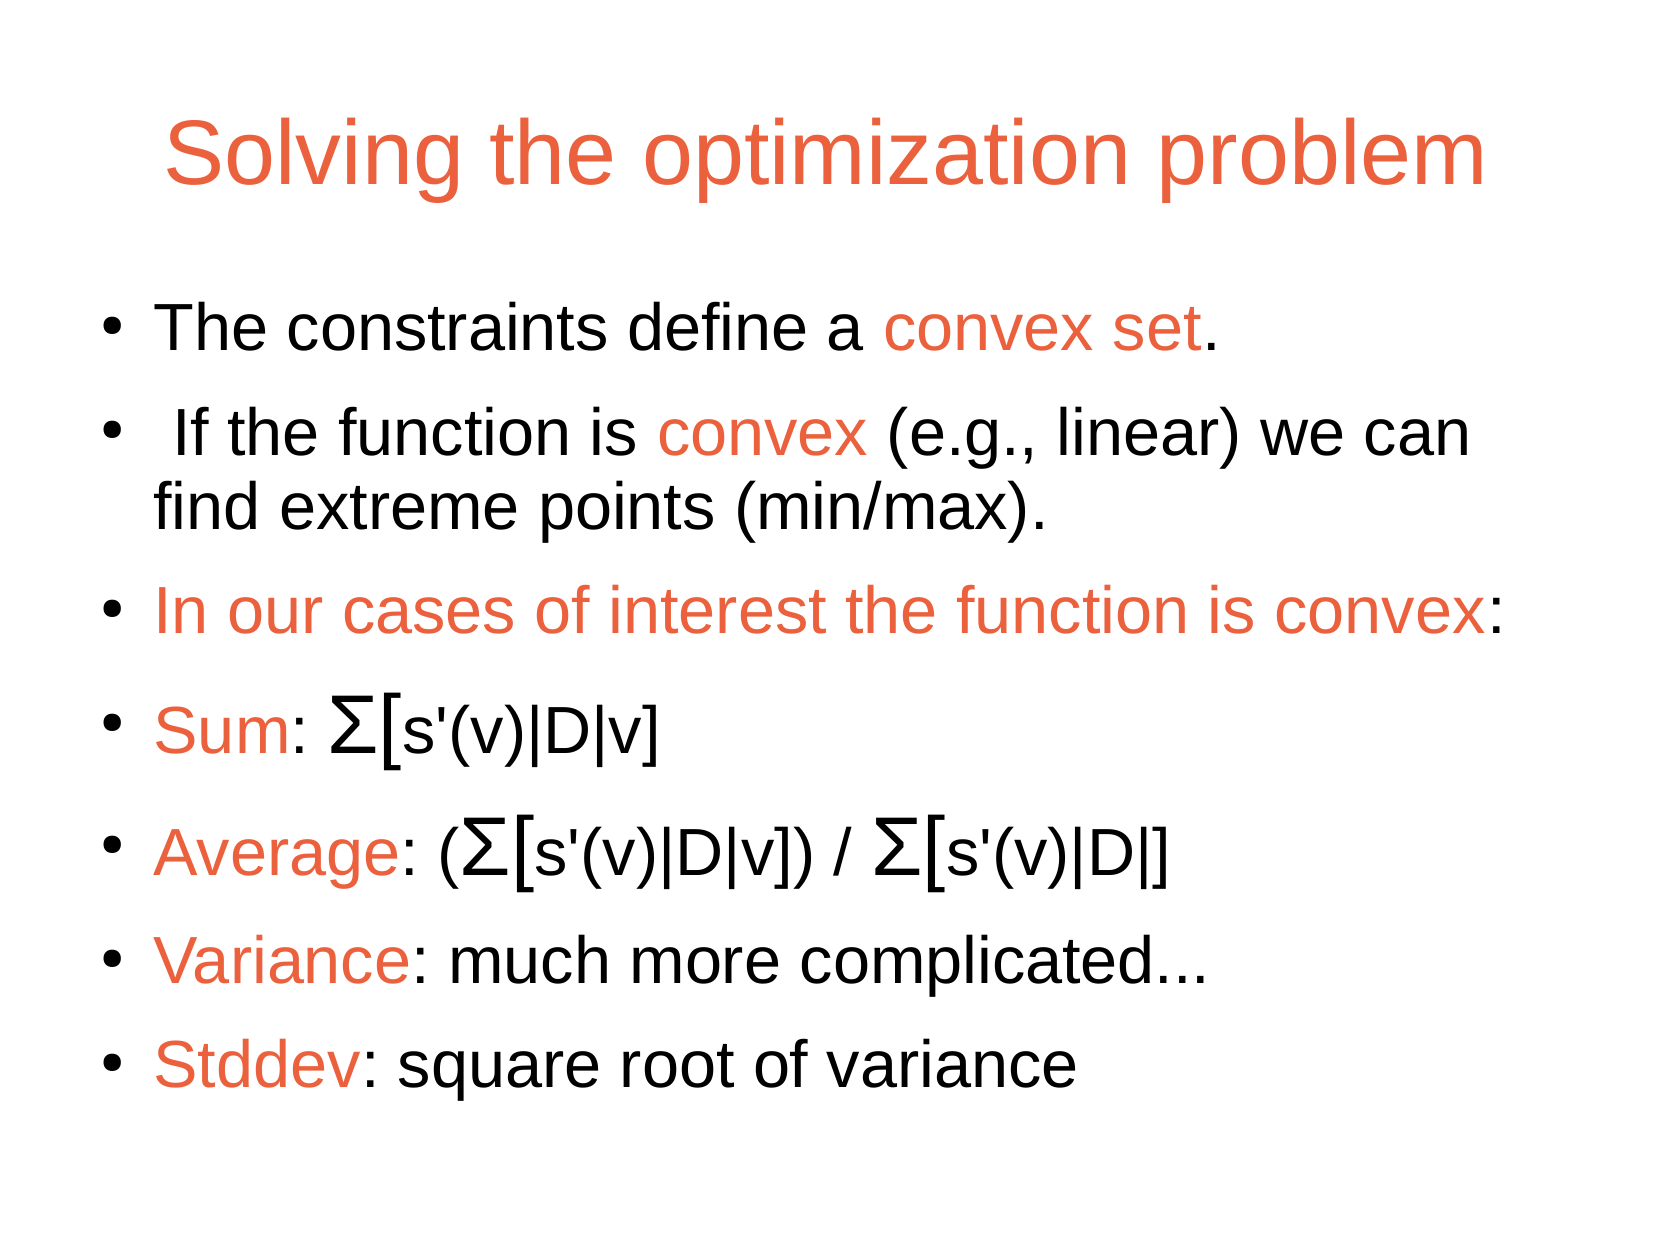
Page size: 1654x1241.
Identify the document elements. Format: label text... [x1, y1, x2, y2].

list The constraints define a convex set. If the function is convex (e.g., linear) we can find extreme points (min/max). In our cases of interest the function is convex: Sum: Σ[s'(v)|D|v] Average: (Σ[s'(v)|D|v]) / Σ[s'(v)|D|] Variance: much more complicated... Stddev: square root of variance [82, 290, 1571, 1109]
title Solving the optimization problem [82, 49, 1571, 257]
